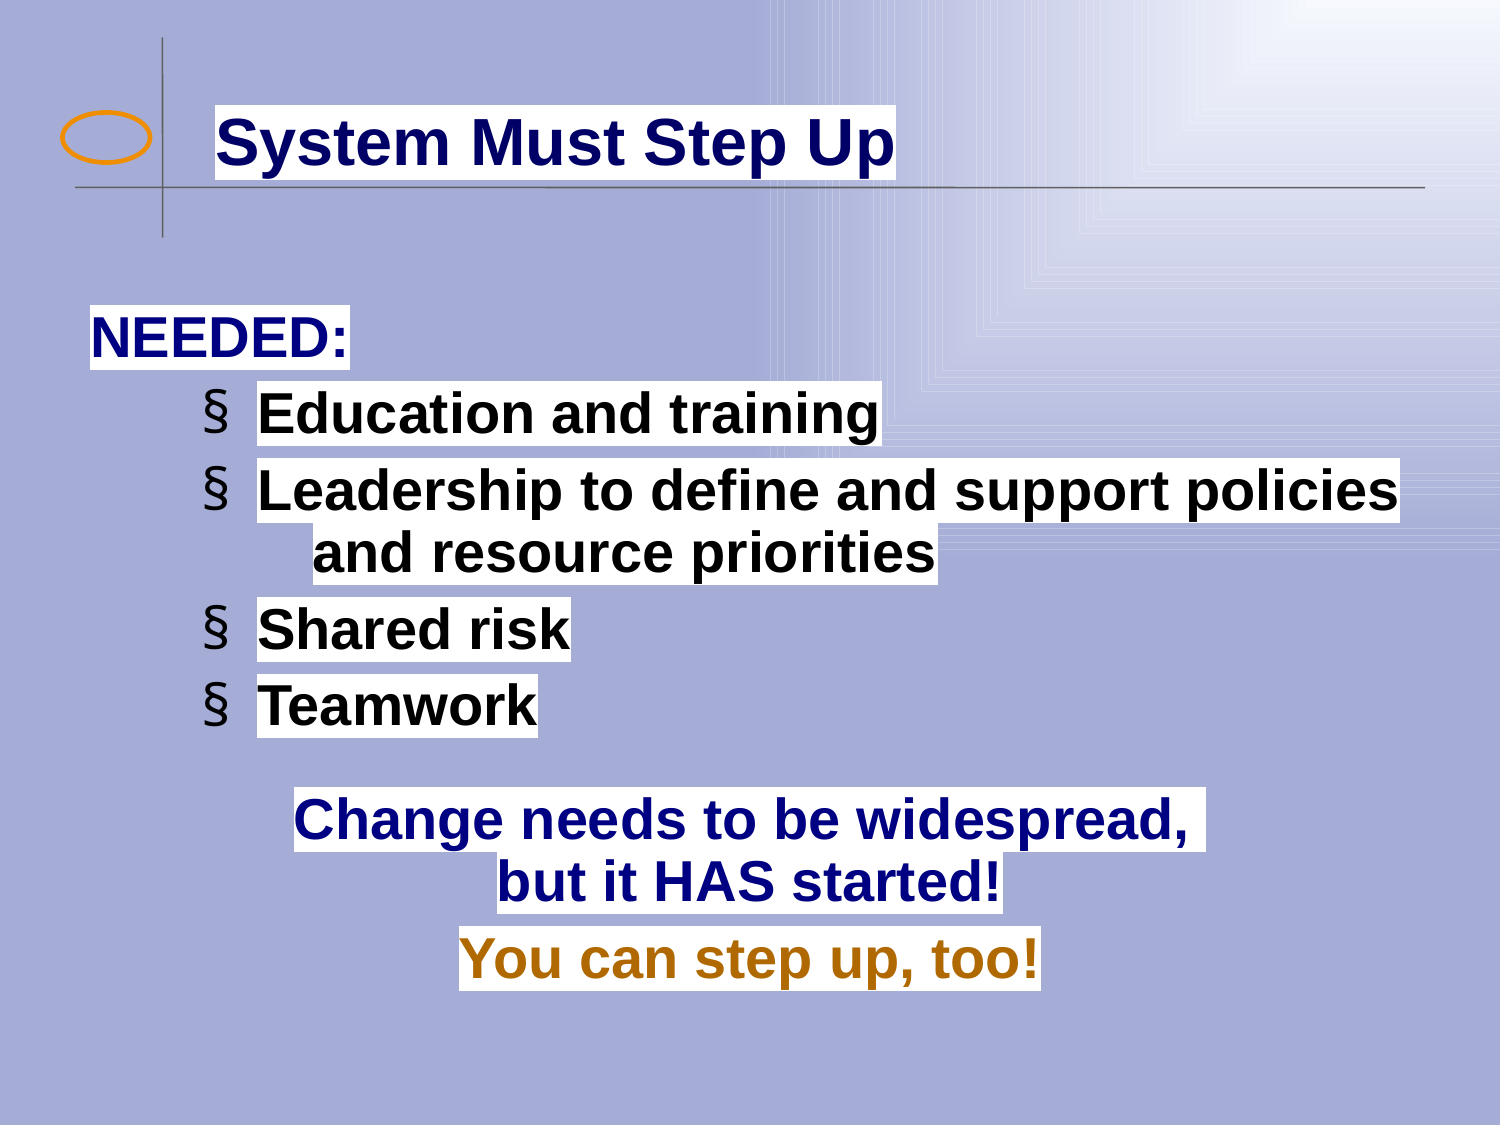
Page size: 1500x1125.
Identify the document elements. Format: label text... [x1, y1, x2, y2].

title System Must Step Up [200, 45, 1426, 233]
list NEEDED: Education and training Leadership to define and support policies and resource priorities Shared risk Teamwork Change needs to be widespread, but it HAS started! You can step up, too! [75, 299, 1426, 1005]
